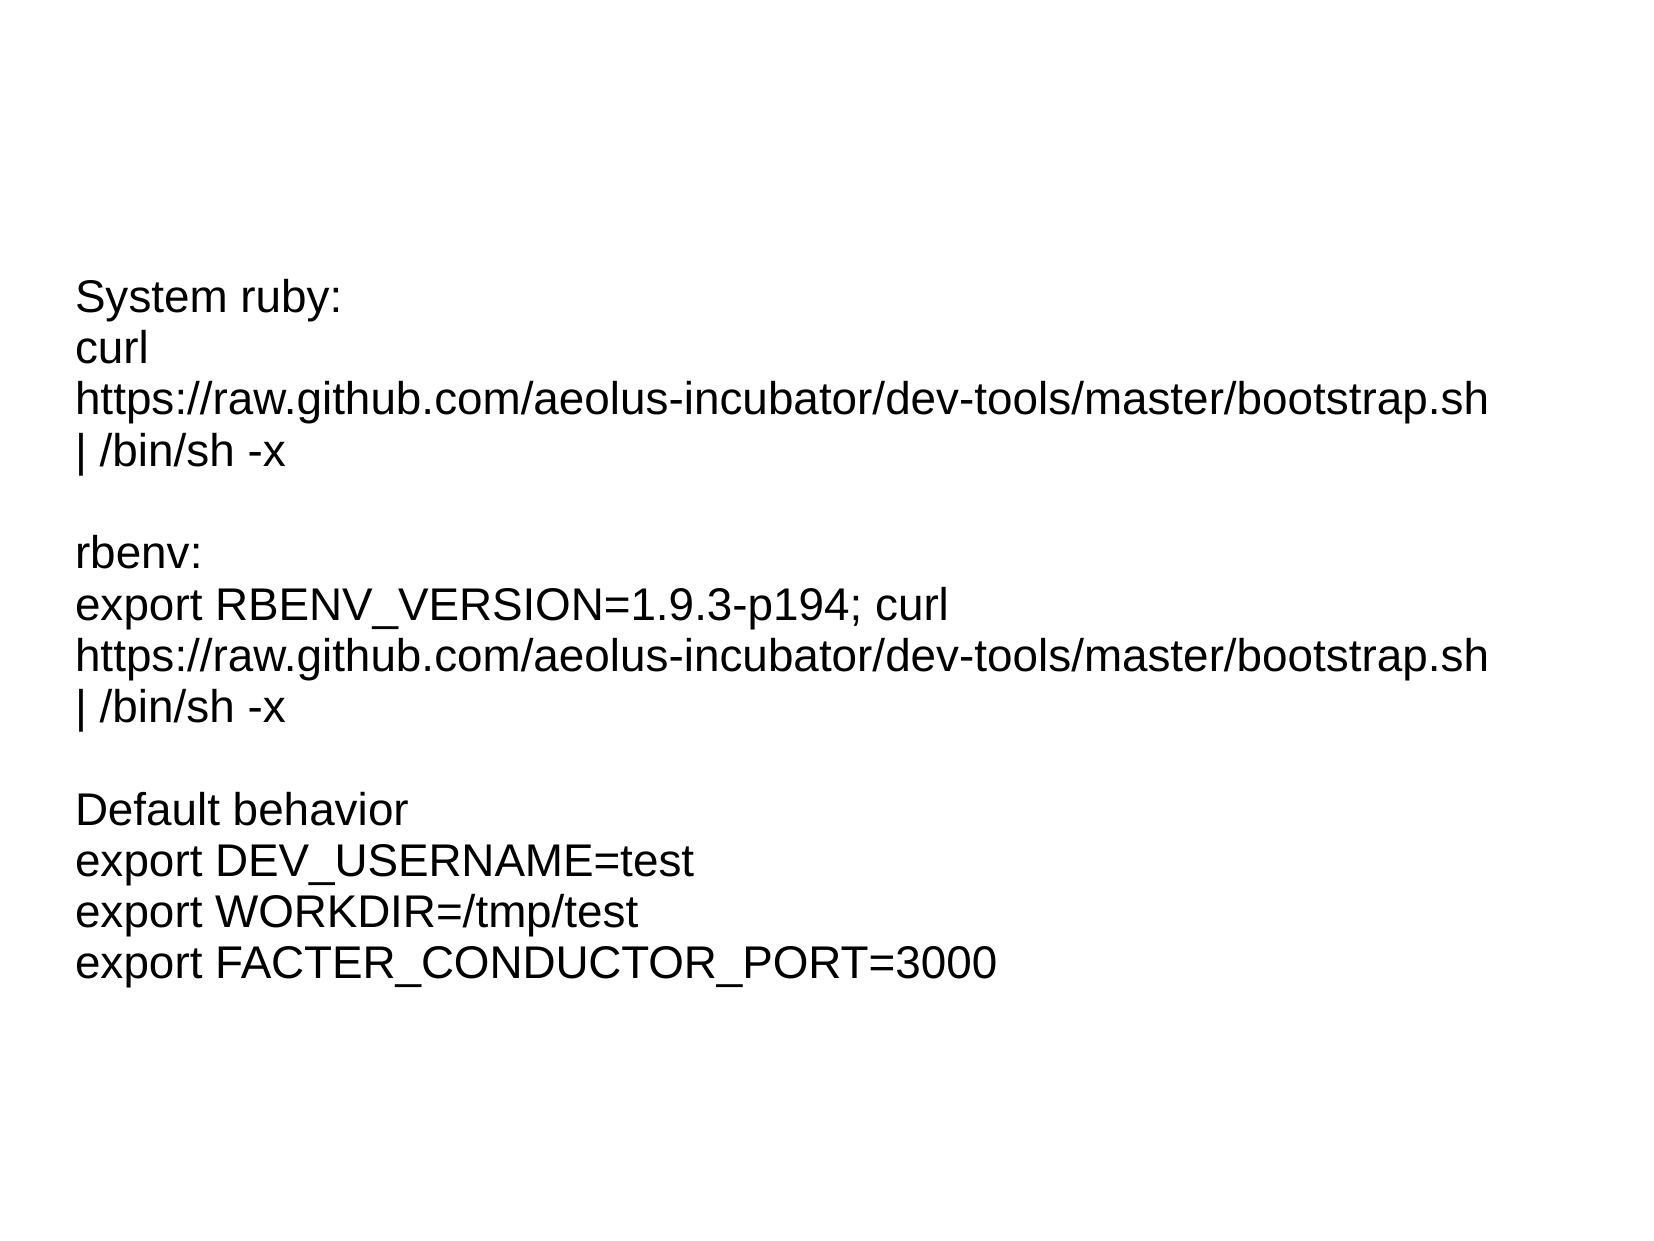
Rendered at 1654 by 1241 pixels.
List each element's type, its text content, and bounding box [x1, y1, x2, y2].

subtitle System ruby: curl https://raw.github.com/aeolus-incubator/dev-tools/master/bootstrap.sh | /bin/sh -x rbenv: export RBENV_VERSION=1.9.3-p194; curl https://raw.github.com/aeolus-incubator/dev-tools/master/bootstrap.sh | /bin/sh -x Default behavior export DEV_USERNAME=test export WORKDIR=/tmp/test export FACTER_CONDUCTOR_PORT=3000 [74, 270, 1531, 990]
